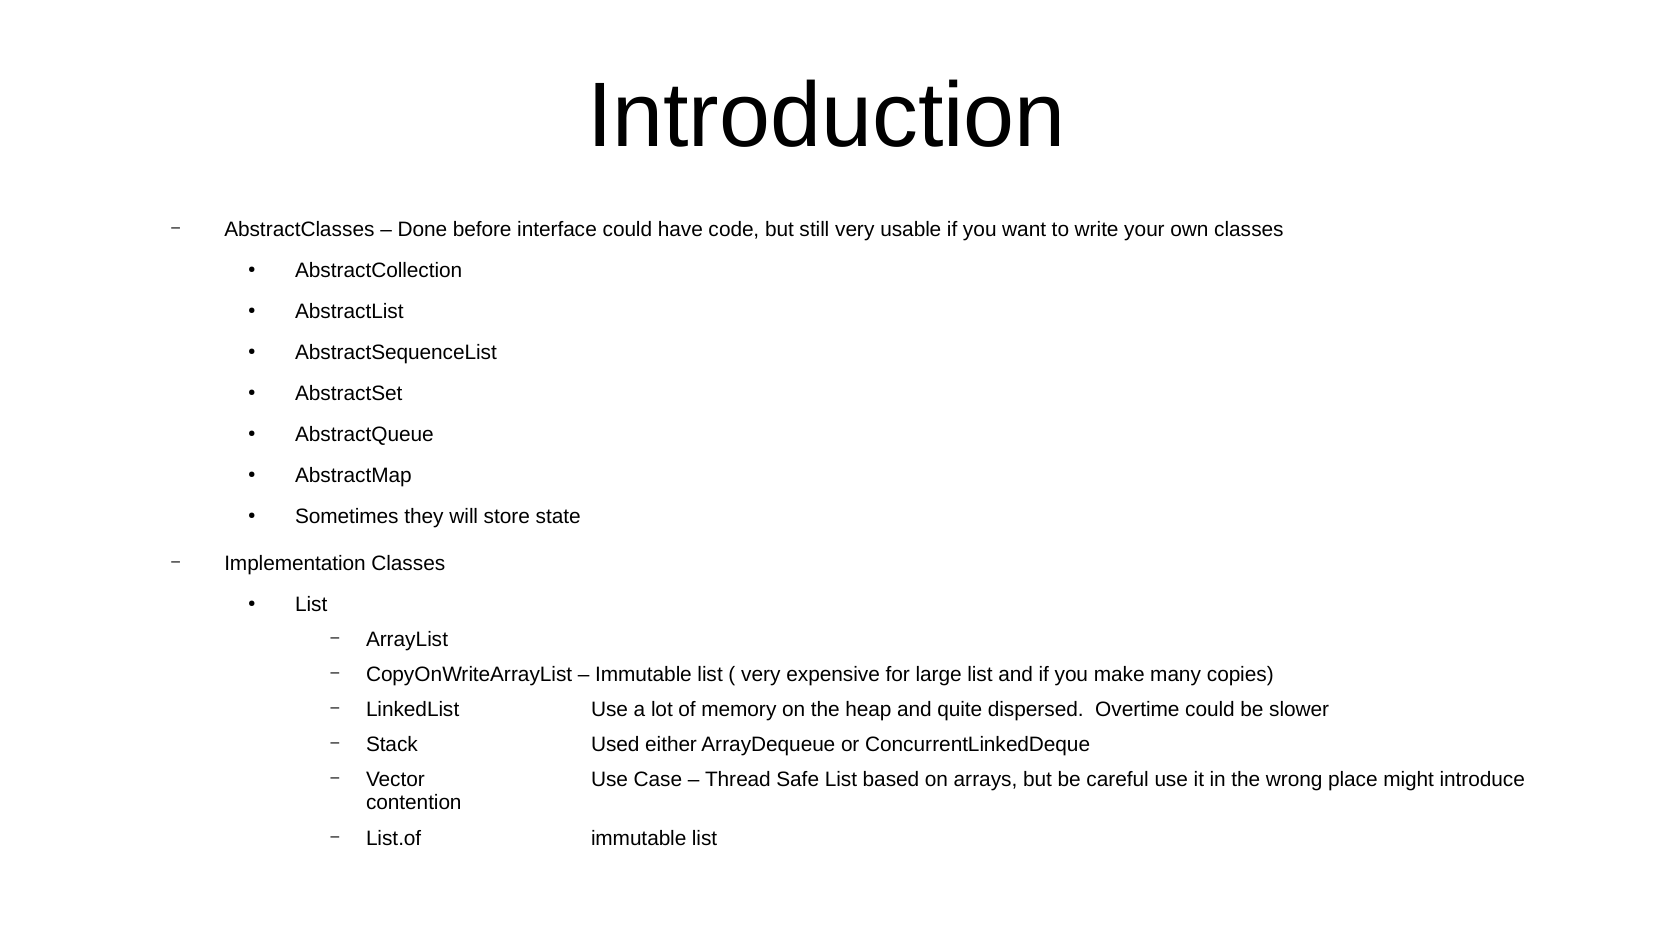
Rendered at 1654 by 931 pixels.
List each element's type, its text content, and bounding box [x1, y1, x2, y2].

title Introduction [82, 37, 1571, 193]
list AbstractClasses – Done before interface could have code, but still very usable if you want to write your own classes AbstractCollection AbstractList AbstractSequenceList AbstractSet AbstractQueue AbstractMap Sometimes they will store state Implementation Classes List ArrayList CopyOnWriteArrayList – Immutable list ( very expensive for large list and if you make many copies) LinkedList Use a lot of memory on the heap and quite dispersed. Overtime could be slower Stack Used either ArrayDequeue or ConcurrentLinkedDeque Vector Use Case – Thread Safe List based on arrays, but be careful use it in the wrong place might introduce contention List.of immutable list [82, 217, 1613, 901]
